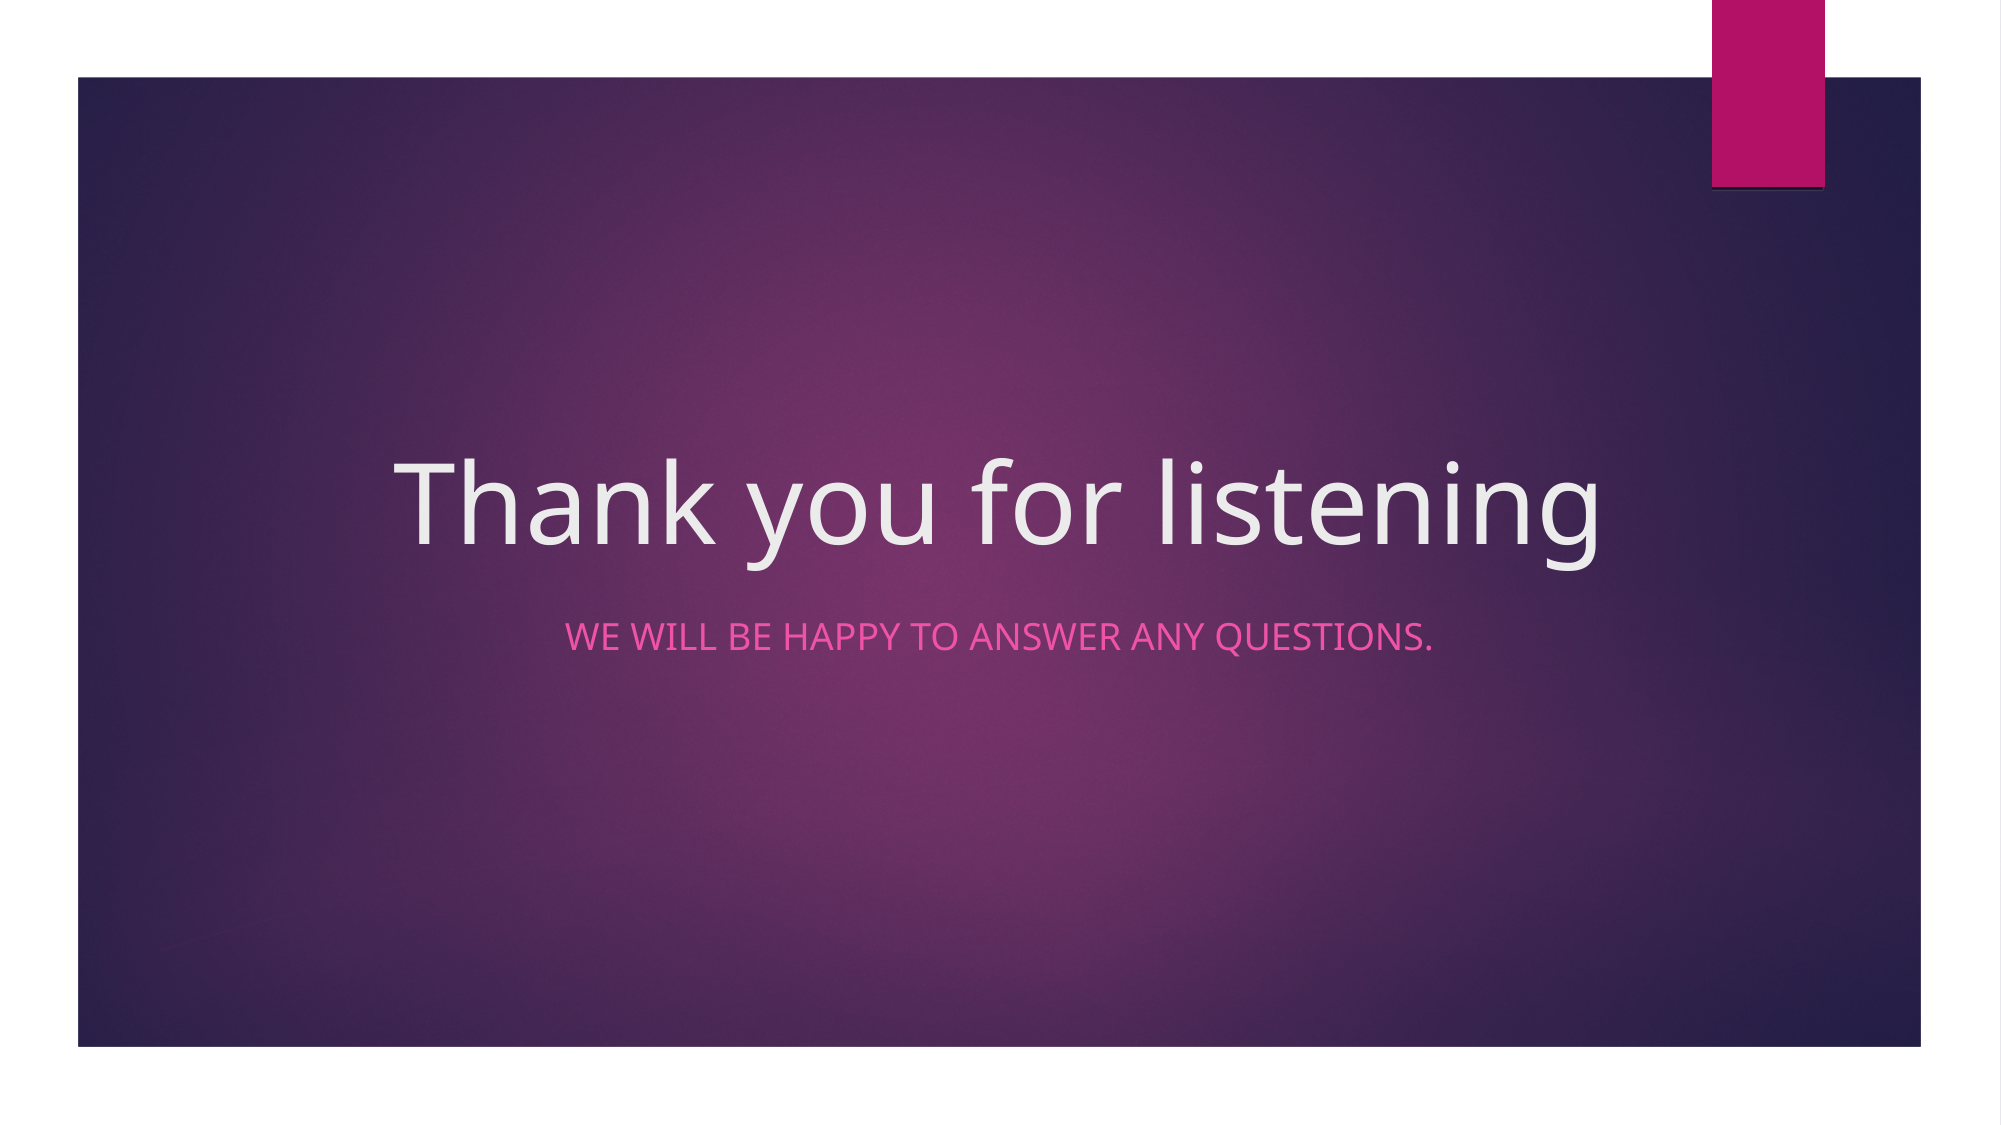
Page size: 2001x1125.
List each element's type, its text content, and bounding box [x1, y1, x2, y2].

subtitle We will be happy to answer any Questions. [276, 605, 1724, 747]
title Thank you for listening [276, 135, 1724, 575]
